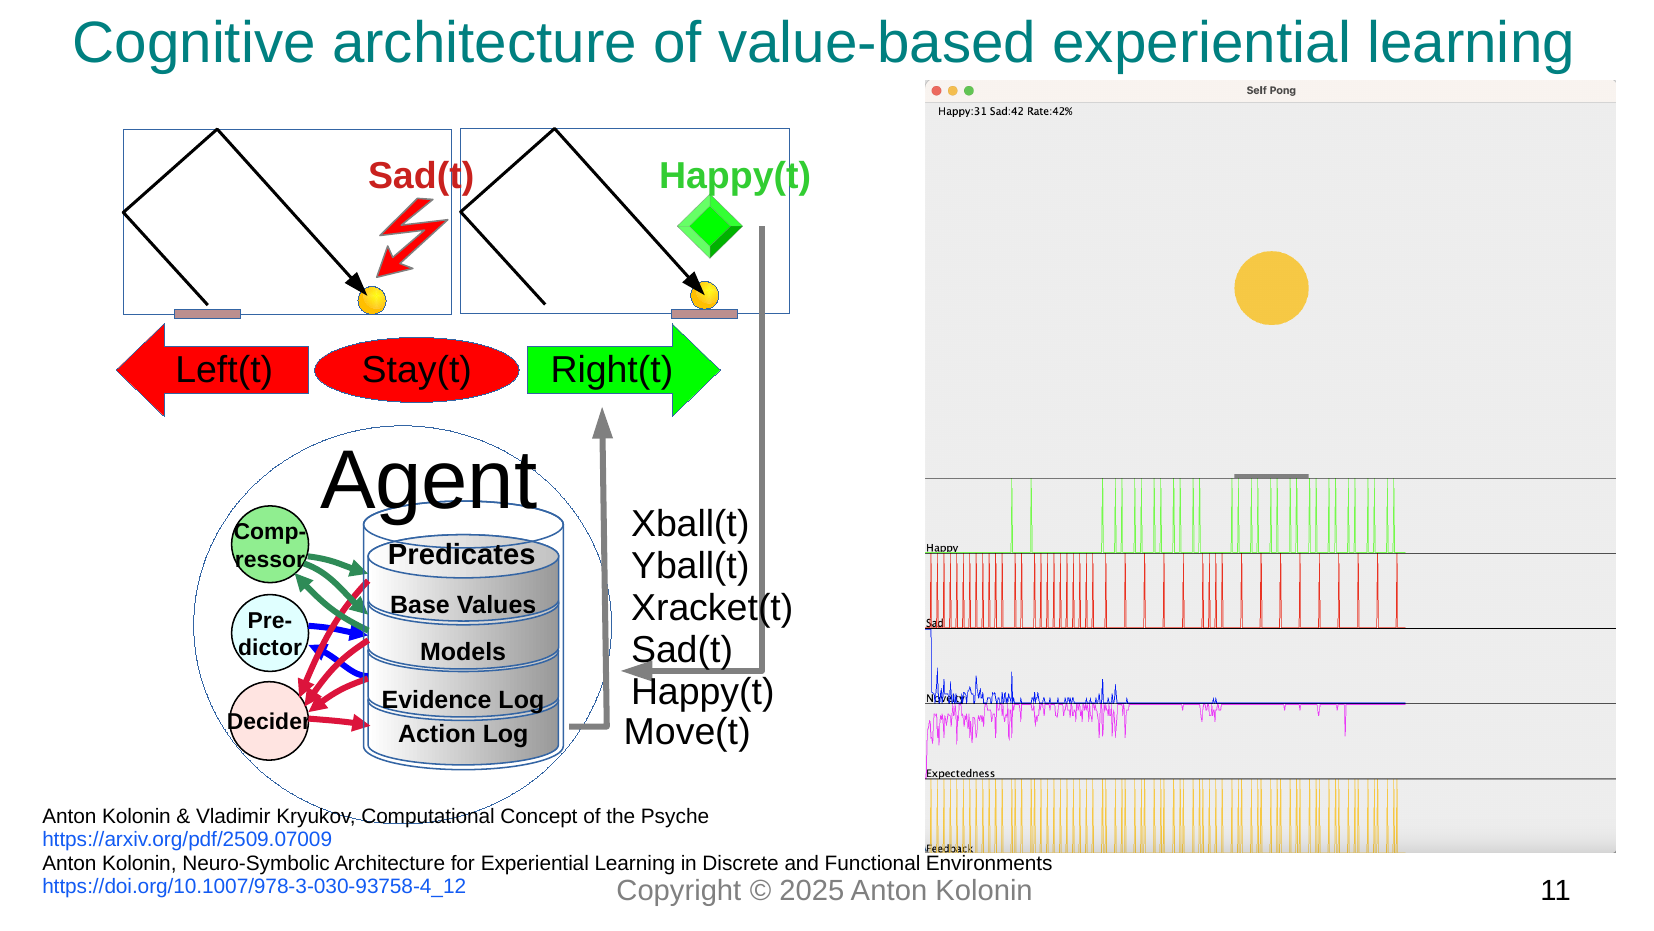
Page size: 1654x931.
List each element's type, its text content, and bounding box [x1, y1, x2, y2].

text_box [346, 610, 362, 623]
text_box Move(t) [608, 703, 766, 760]
text_box Action Log [368, 703, 559, 765]
text_box Decider [230, 681, 309, 761]
text_box [346, 649, 362, 671]
text_box Xball(t) Yball(t) Xracket(t) Sad(t) Happy(t) [616, 494, 809, 720]
text_box Right(t) [527, 323, 721, 417]
text_box Sad(t) [353, 147, 490, 205]
text_box Anton Kolonin & Vladimir Kryukov, Computational Concept of the Psyche https://arxiv.org/pdf/2509.07009 Anton Kolonin, Neuro-Symbolic Architecture for Experiential Learning in Discrete and Functional Environments https://doi.org/10.1007/978-3-030-93758-4_12 [27, 797, 1070, 915]
text_box Happy(t) [644, 147, 827, 205]
text_box [608, 588, 612, 656]
text_box [553, 516, 562, 530]
text_box Agent [305, 425, 553, 534]
picture [925, 82, 1616, 853]
text_box [308, 685, 362, 719]
text_box [310, 656, 334, 684]
text_box [376, 205, 448, 278]
text_box Base Values [368, 559, 559, 622]
text_box [338, 620, 350, 628]
text_box Pre- dictor [231, 594, 309, 672]
text_box [297, 567, 346, 609]
picture [677, 205, 747, 261]
text_box Predicates [373, 530, 565, 579]
text_box [318, 667, 357, 696]
text_box Left(t) [116, 323, 309, 417]
text_box Comp- ressor [231, 505, 309, 583]
text_box [308, 534, 362, 566]
text_box [327, 633, 362, 657]
text_box Models [368, 606, 559, 669]
text_box [357, 286, 387, 315]
text_box Cognitive architecture of value-based experiential learning [0, 2, 1651, 82]
text_box Evidence Log [368, 653, 559, 717]
text_box [193, 448, 603, 797]
text_box [365, 579, 562, 768]
text_box [306, 558, 362, 594]
text_box Stay(t) [314, 337, 520, 403]
text_box [306, 703, 312, 710]
text_box [174, 309, 241, 319]
text_box [365, 534, 373, 572]
text_box [671, 281, 738, 319]
